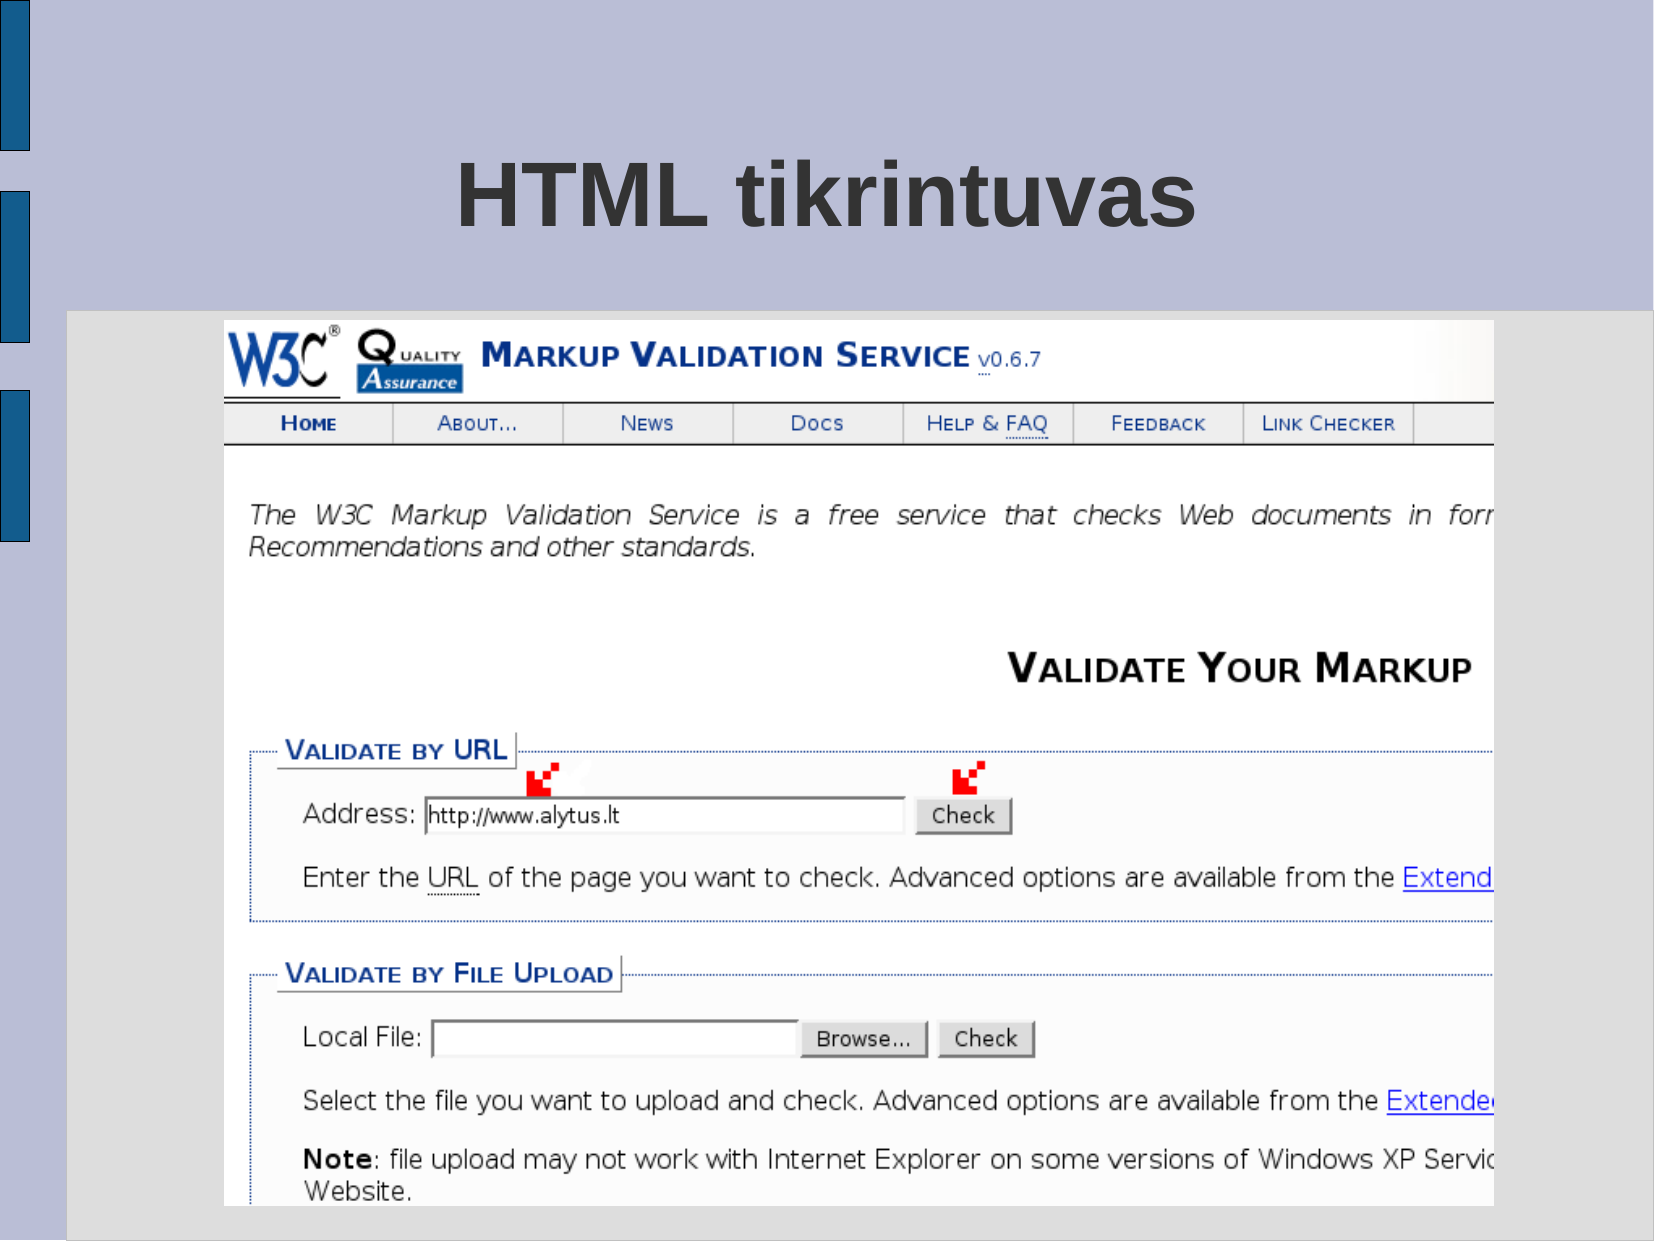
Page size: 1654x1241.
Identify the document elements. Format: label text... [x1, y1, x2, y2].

text_box [1419, 368, 1514, 451]
text_box [794, 954, 803, 1037]
text_box [1278, 433, 1287, 515]
title HTML tikrintuvas [121, 91, 1534, 299]
picture [224, 320, 1494, 1206]
